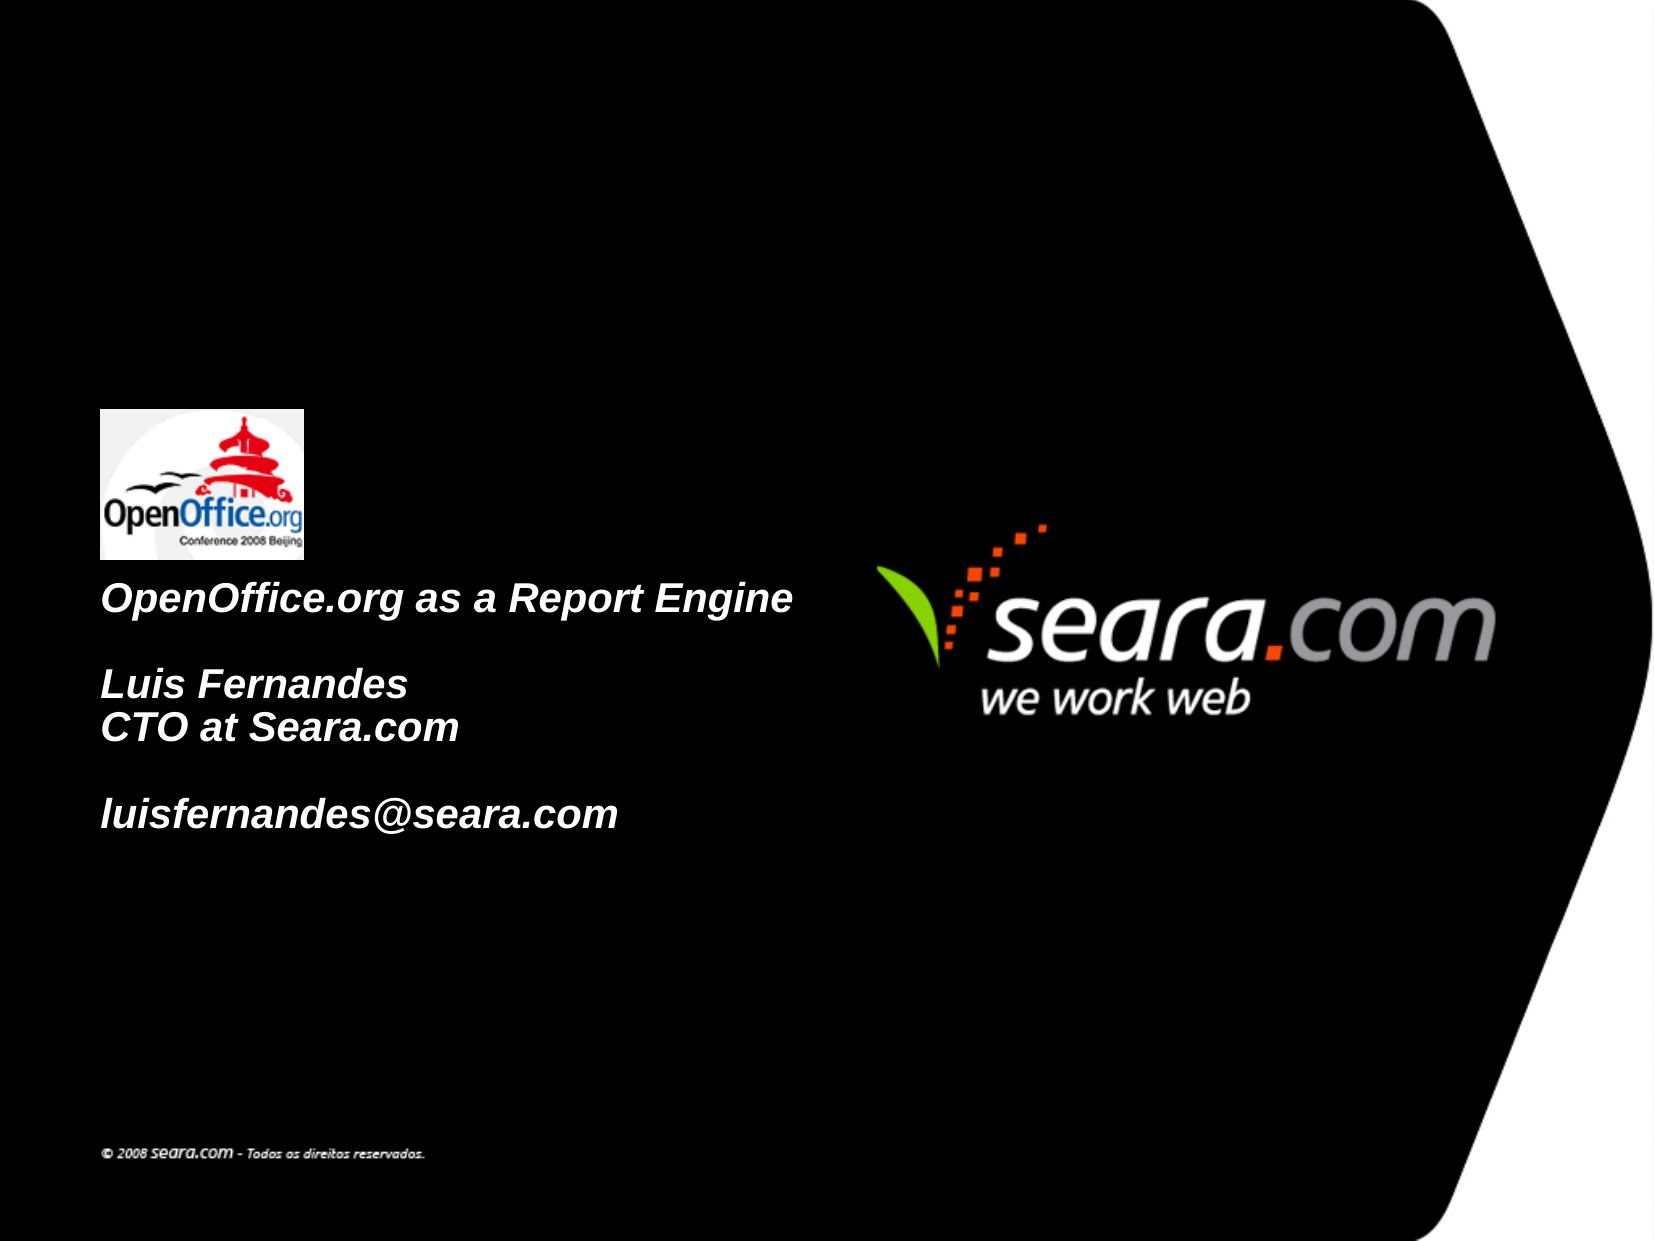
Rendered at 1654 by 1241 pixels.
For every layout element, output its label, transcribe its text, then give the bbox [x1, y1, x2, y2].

picture [0, 0, 1654, 1241]
text_box OpenOffice.org as a Report Engine Luis Fernandes CTO at Seara.com luisfernandes@seara.com [100, 570, 810, 845]
